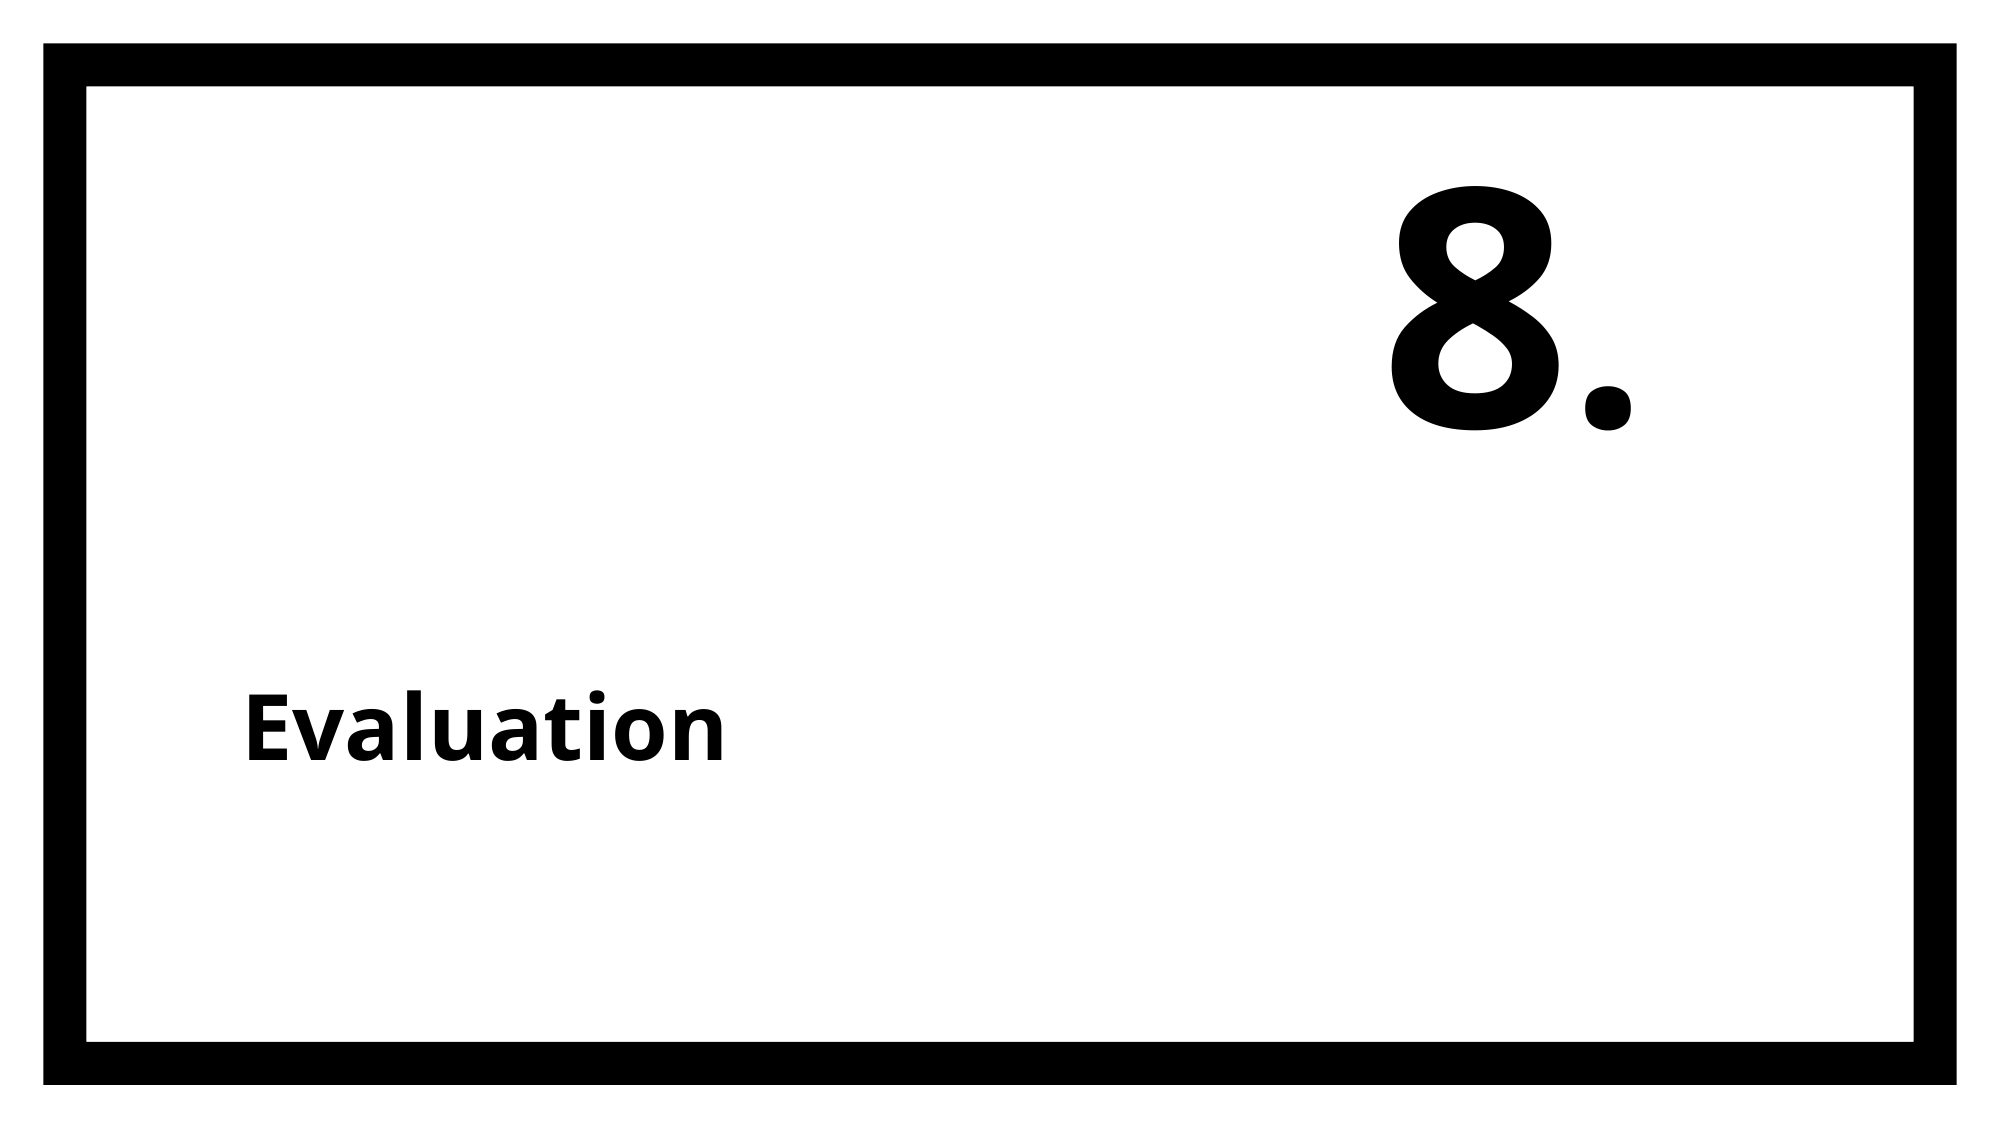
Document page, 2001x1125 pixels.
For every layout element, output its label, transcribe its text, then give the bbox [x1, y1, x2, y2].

text_box Evaluation [221, 546, 1512, 801]
text_box 8. [1360, 73, 1849, 497]
